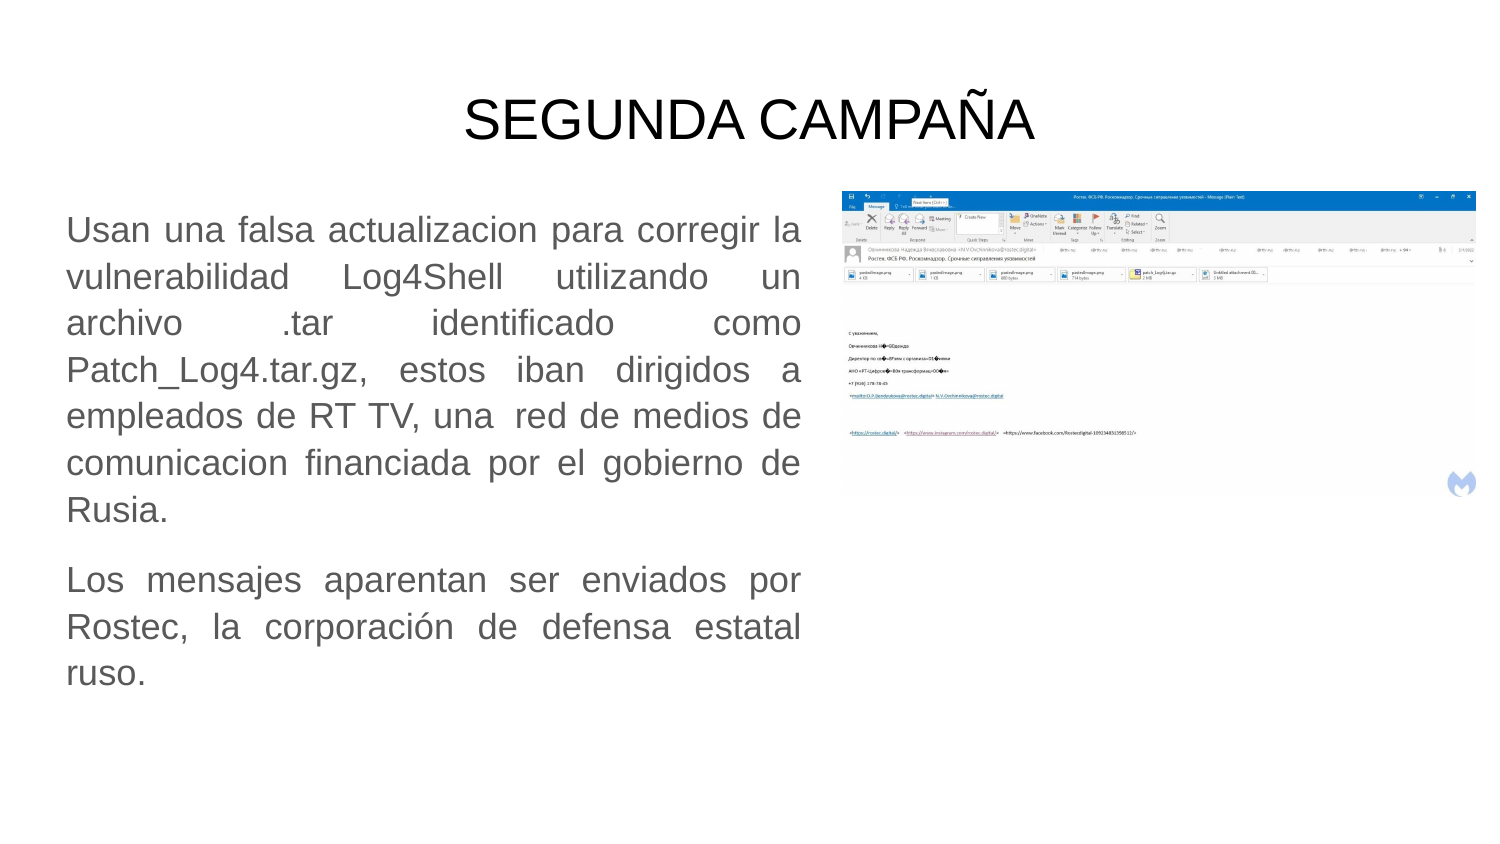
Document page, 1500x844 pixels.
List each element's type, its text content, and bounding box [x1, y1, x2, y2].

title SEGUNDA CAMPAÑA [51, 72, 1449, 167]
list Usan una falsa actualizacion para corregir la vulnerabilidad Log4Shell utilizando un archivo .tar identificado como Patch_Log4.tar.gz, estos iban dirigidos a empleados de RT TV, una red de medios de comunicacion financiada por el gobierno de Rusia. Los mensajes aparentan ser enviados por Rostec, la corporación de defensa estatal ruso. [51, 189, 818, 785]
picture [842, 191, 1476, 497]
